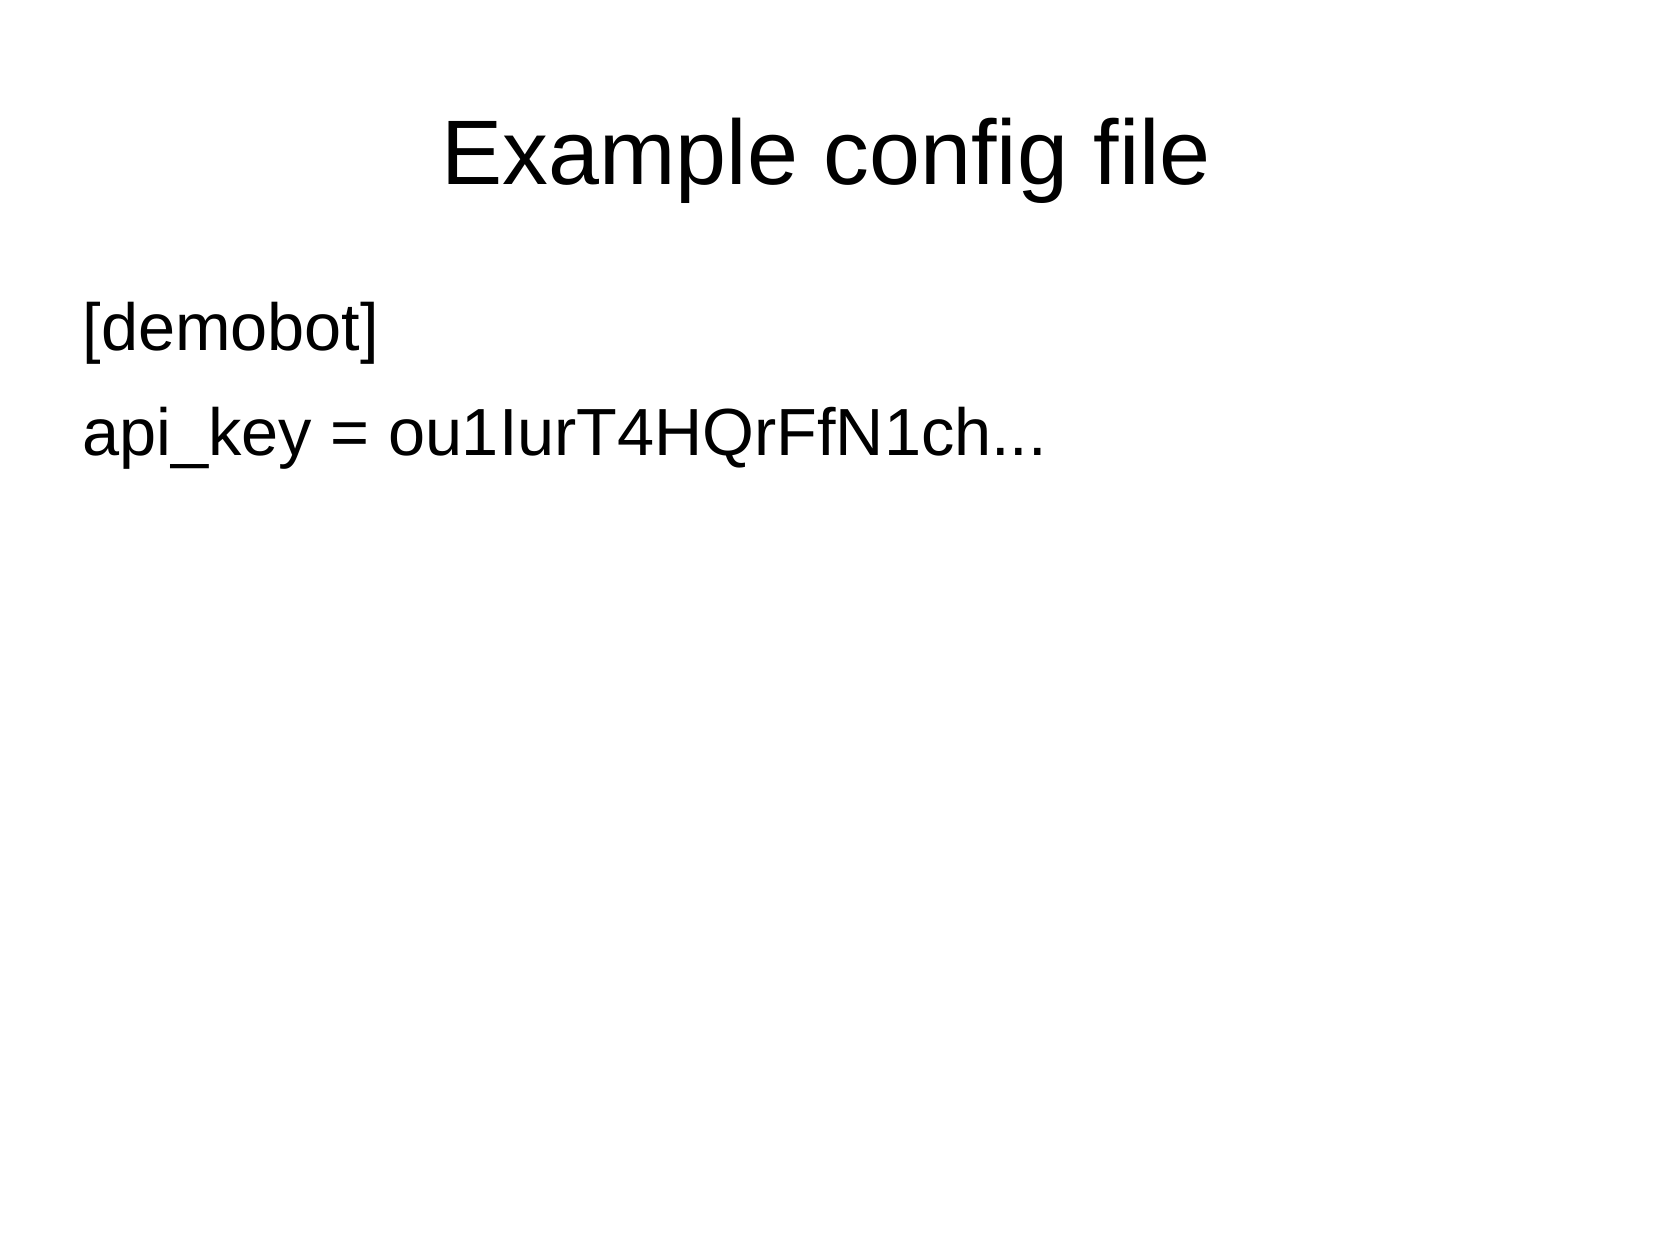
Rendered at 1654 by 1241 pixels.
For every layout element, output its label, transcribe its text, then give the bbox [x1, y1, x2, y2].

list [demobot] api_key = ou1IurT4HQrFfN1ch... [82, 290, 1571, 1010]
title Example config file [82, 49, 1571, 257]
